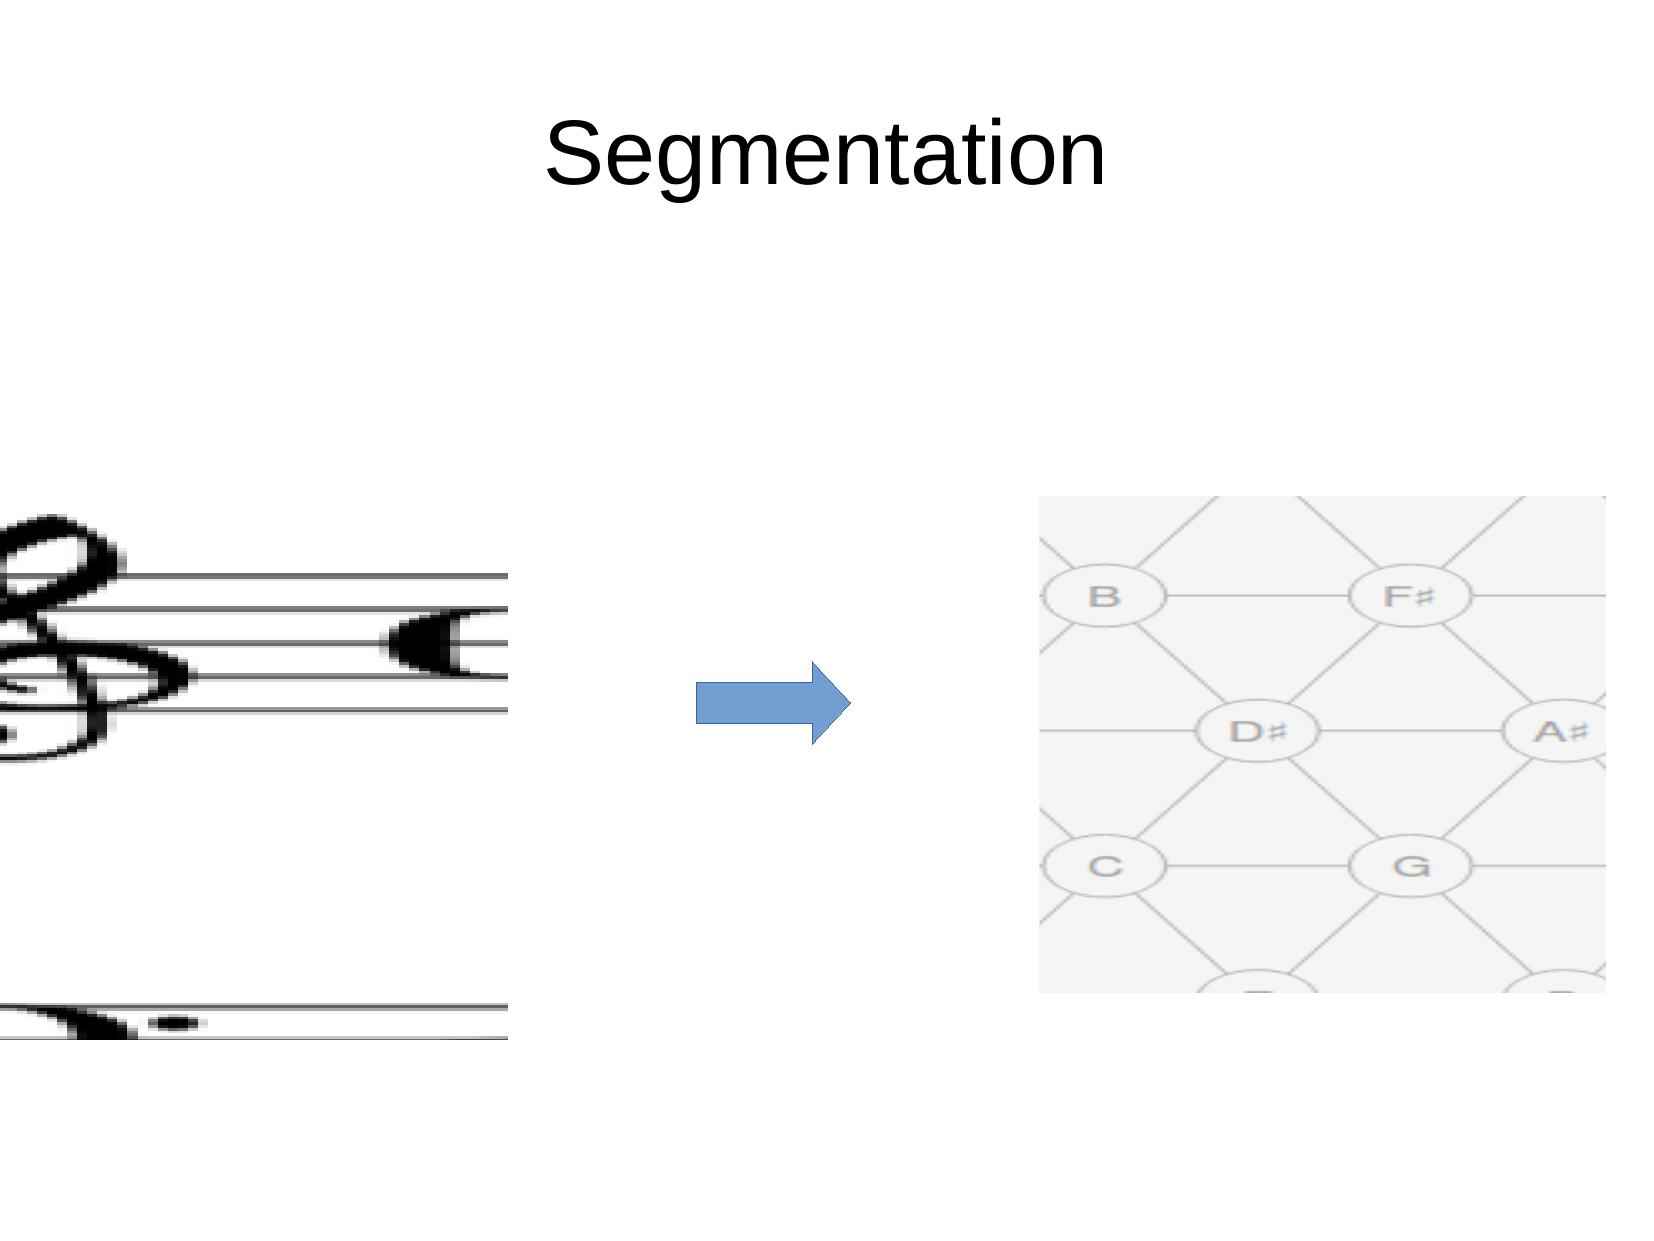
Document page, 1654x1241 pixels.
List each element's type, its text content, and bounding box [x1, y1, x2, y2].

picture [0, 389, 508, 1040]
title Segmentation [82, 49, 1571, 257]
picture [1039, 496, 1607, 993]
text_box [696, 661, 851, 745]
